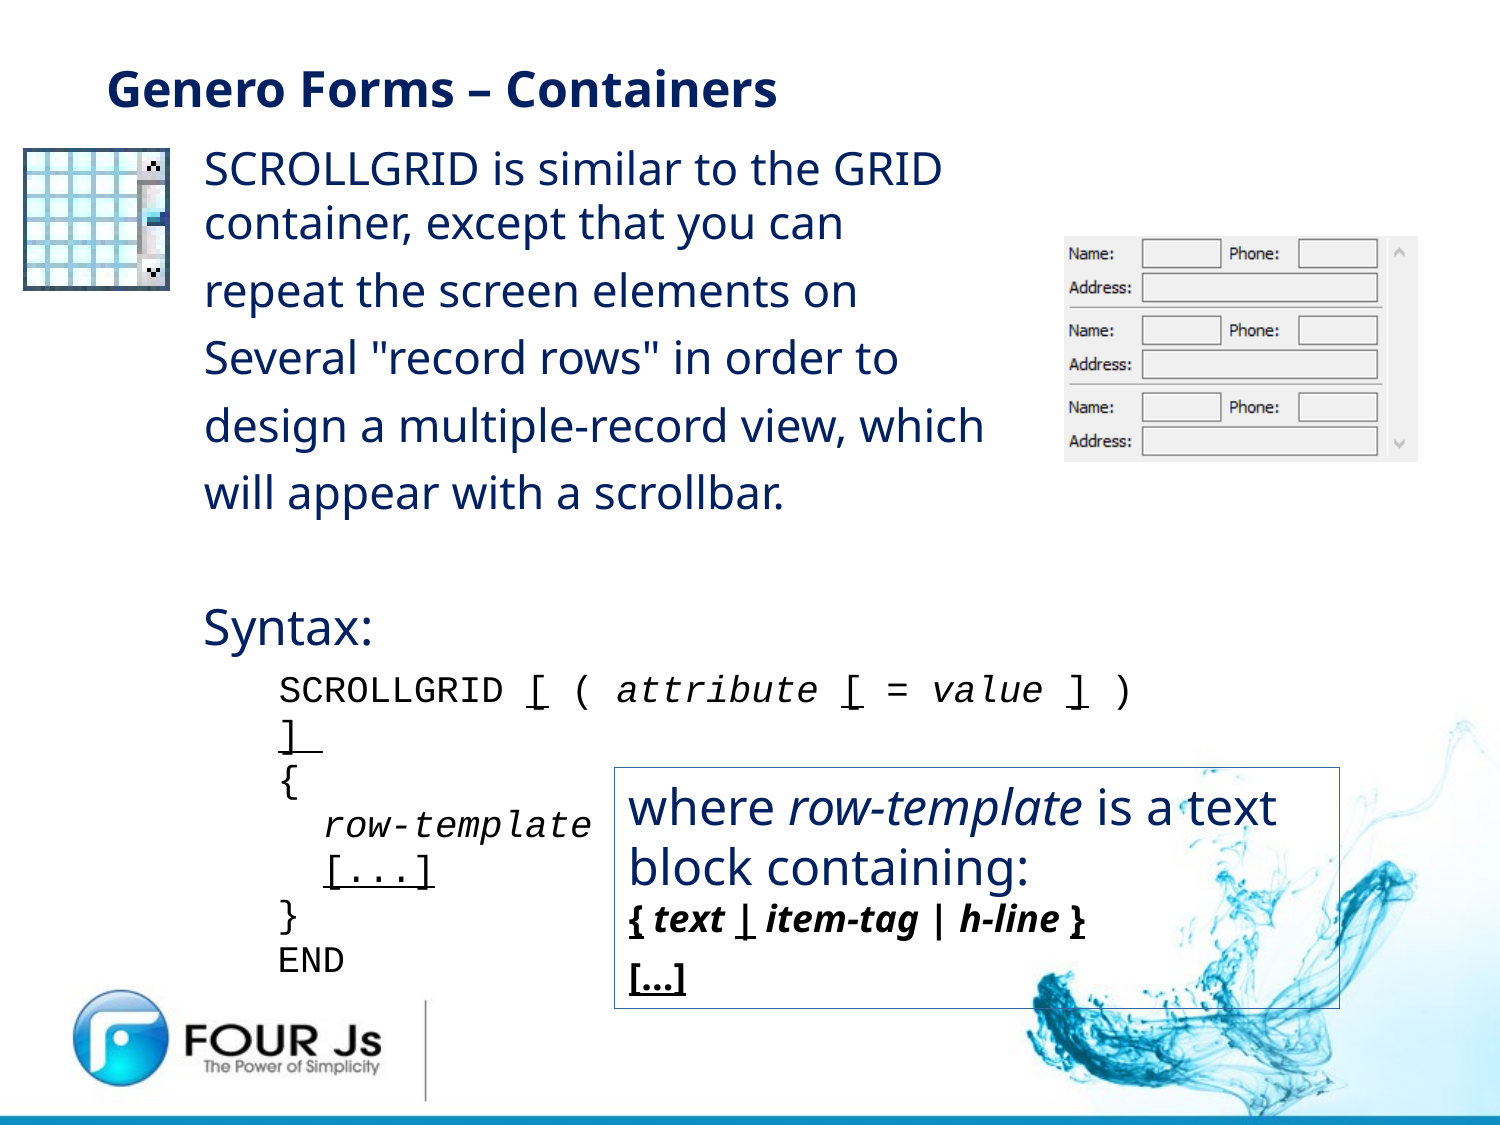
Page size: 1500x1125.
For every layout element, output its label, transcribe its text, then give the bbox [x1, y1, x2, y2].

picture [0, 0, 1500, 1122]
text_box SCROLLGRID is similar to the GRID container, except that you can repeat the screen elements on Several "record rows" in order to design a multiple-record view, which will appear with a scrollbar. Syntax: SCROLLGRID [ ( attribute [ = value ] ) ] { row-template [...] } END [188, 131, 1157, 957]
title Genero Forms – Containers [106, 35, 1388, 142]
text_box where row-template is a text block containing: { text | item-tag | h-line } [...] [614, 767, 1340, 1009]
